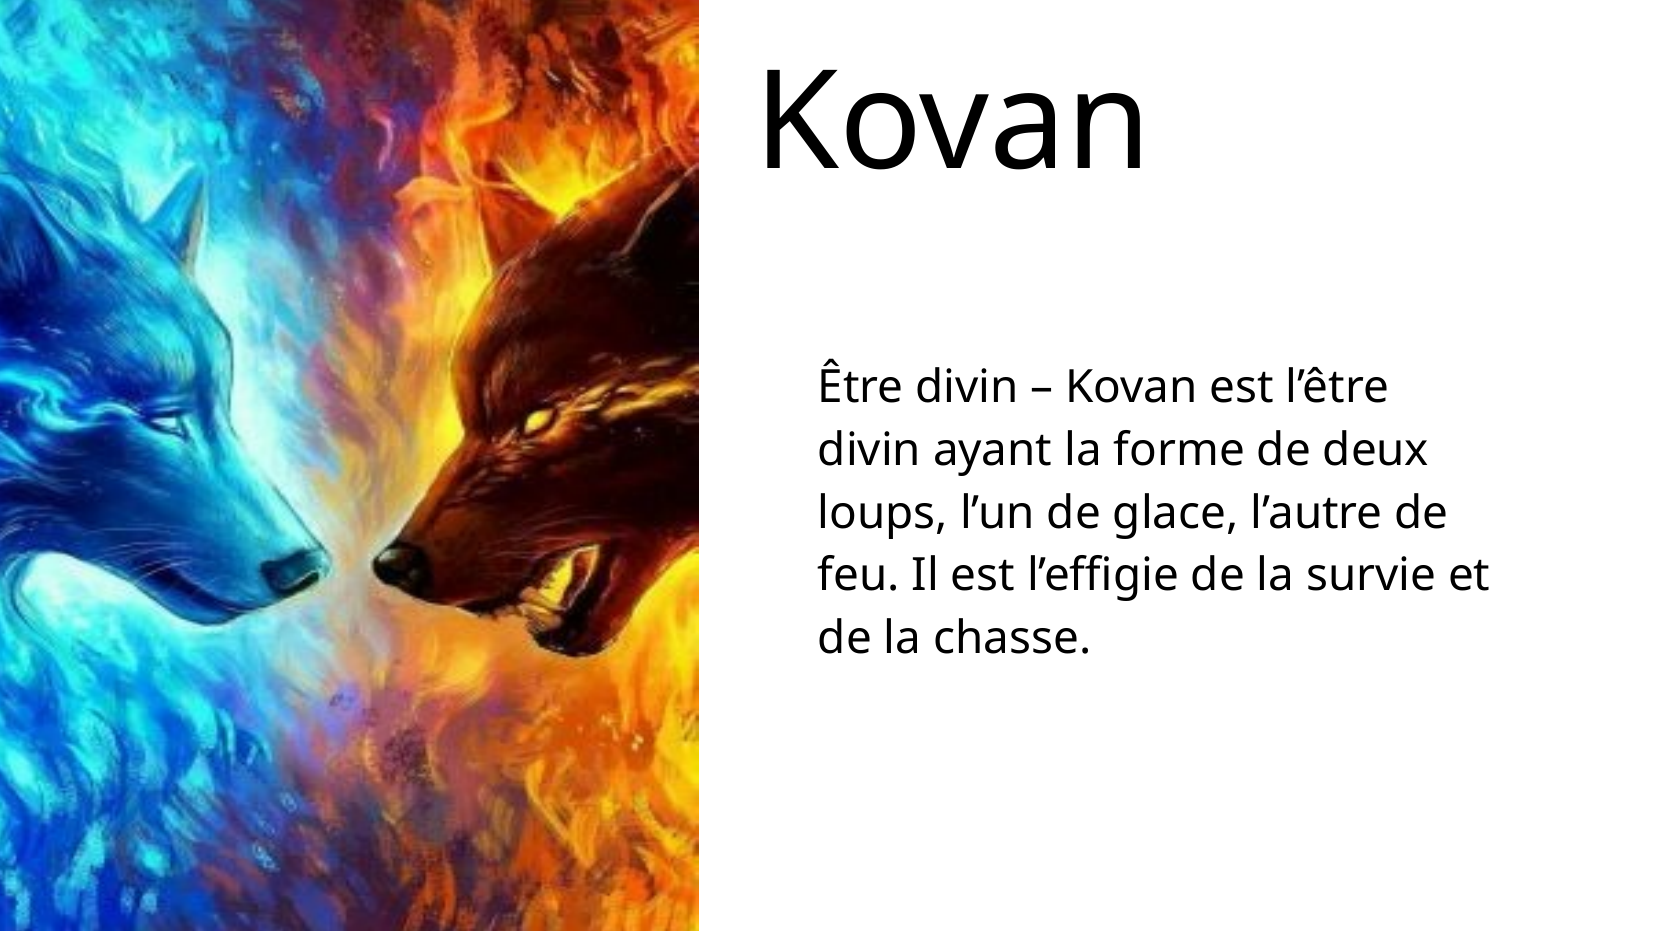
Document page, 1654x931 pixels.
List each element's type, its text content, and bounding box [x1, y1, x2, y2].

picture [0, 0, 699, 931]
text_box Être divin – Kovan est l’être divin ayant la forme de deux loups, l’un de glace, l’autre de feu. Il est l’effigie de la survie et de la chasse. [803, 346, 1515, 648]
title Kovan [699, 14, 1571, 216]
picture [0, 129, 4, 145]
